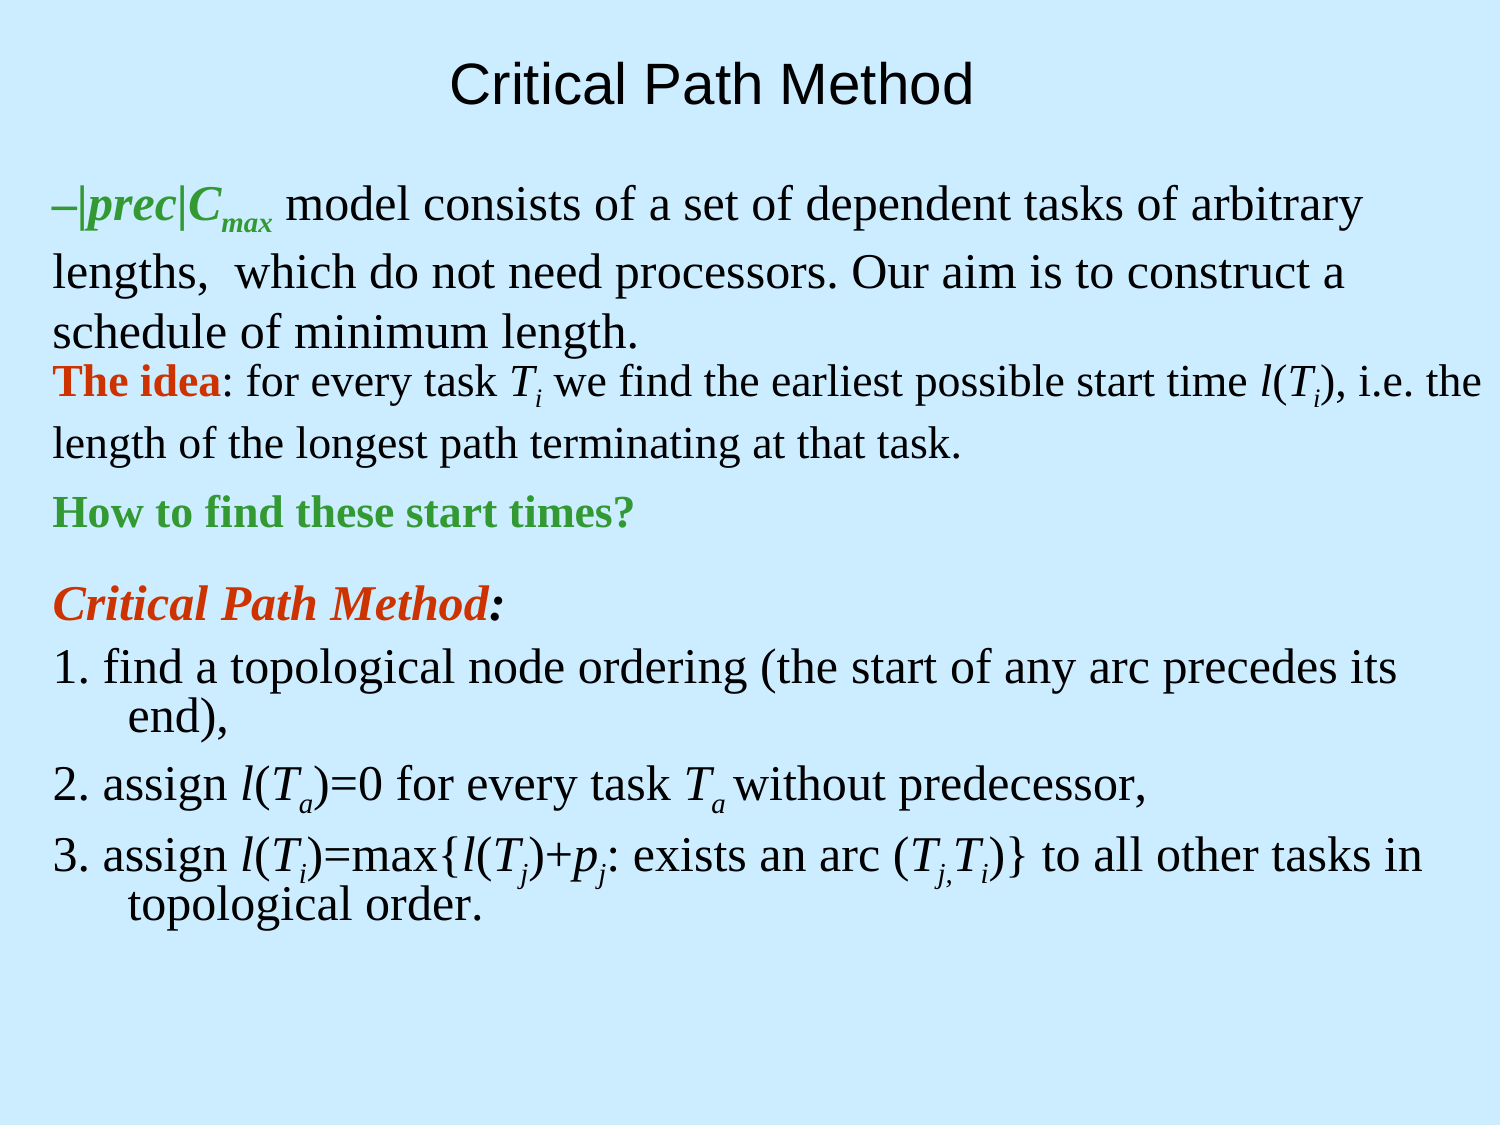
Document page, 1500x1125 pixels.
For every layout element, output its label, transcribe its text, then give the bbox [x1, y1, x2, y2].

text_box The idea: for every task Ti we find the earliest possible start time l(Ti), i.e. the length of the longest path terminating at that task. How to find these start times? [37, 342, 1500, 545]
text_box Critical Path Method: 1. find a topological node ordering (the start of any arc precedes its end), 2. assign l(Ta)=0 for every task Ta without predecessor, 3. assign l(Ti)=max{l(Tj)+pj: exists an arc (Tj,Ti)} to all other tasks in topological order. [37, 562, 1500, 938]
title Critical Path Method [0, 0, 1463, 175]
text_box –|prec|Cmax model consists of a set of dependent tasks of arbitrary lengths, which do not need processors. Our aim is to construct a schedule of minimum length. [37, 162, 1500, 342]
